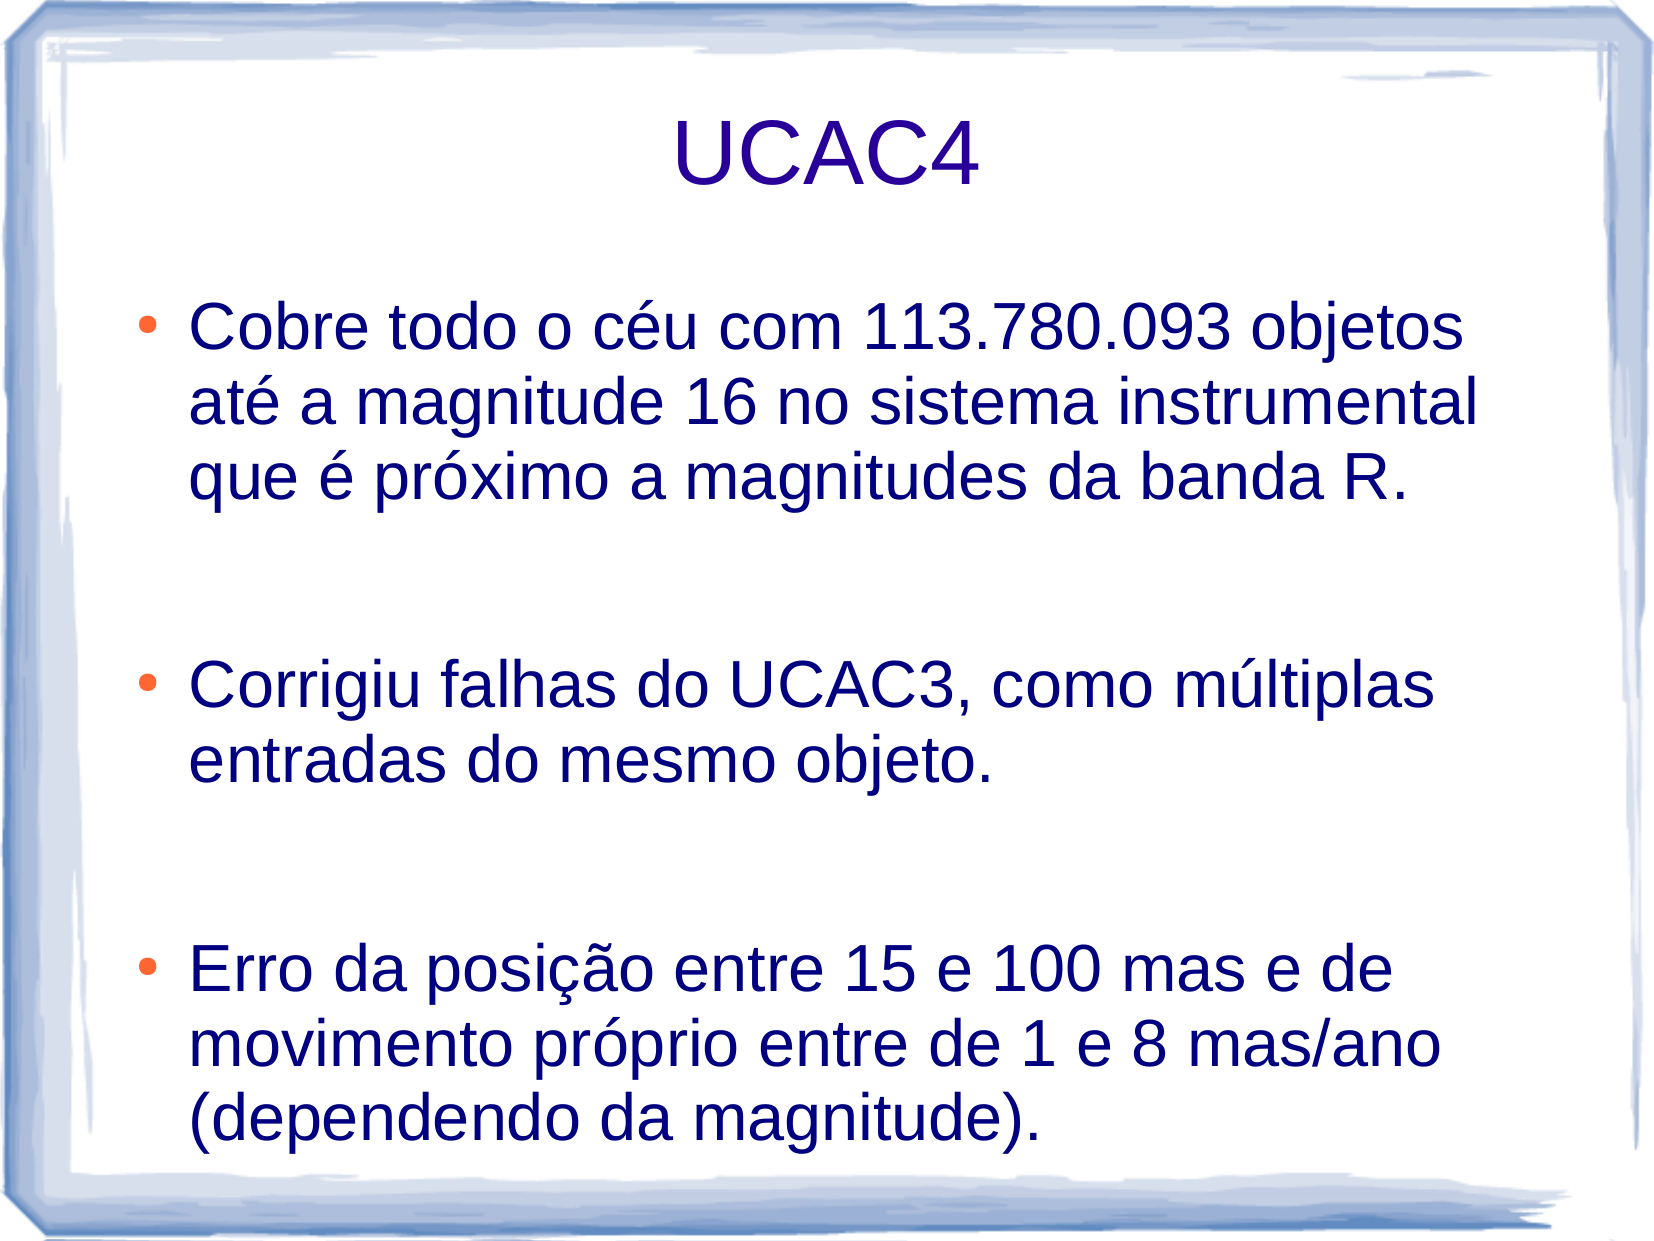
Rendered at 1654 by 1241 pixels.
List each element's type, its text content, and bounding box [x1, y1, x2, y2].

title UCAC4 [82, 49, 1571, 257]
picture [0, 0, 1654, 1241]
list Cobre todo o céu com 113.780.093 objetos até a magnitude 16 no sistema instrumental que é próximo a magnitudes da banda R. Corrigiu falhas do UCAC3, como múltiplas entradas do mesmo objeto. Erro da posição entre 15 e 100 mas e de movimento próprio entre de 1 e 8 mas/ano (dependendo da magnitude). [118, 289, 1571, 1156]
